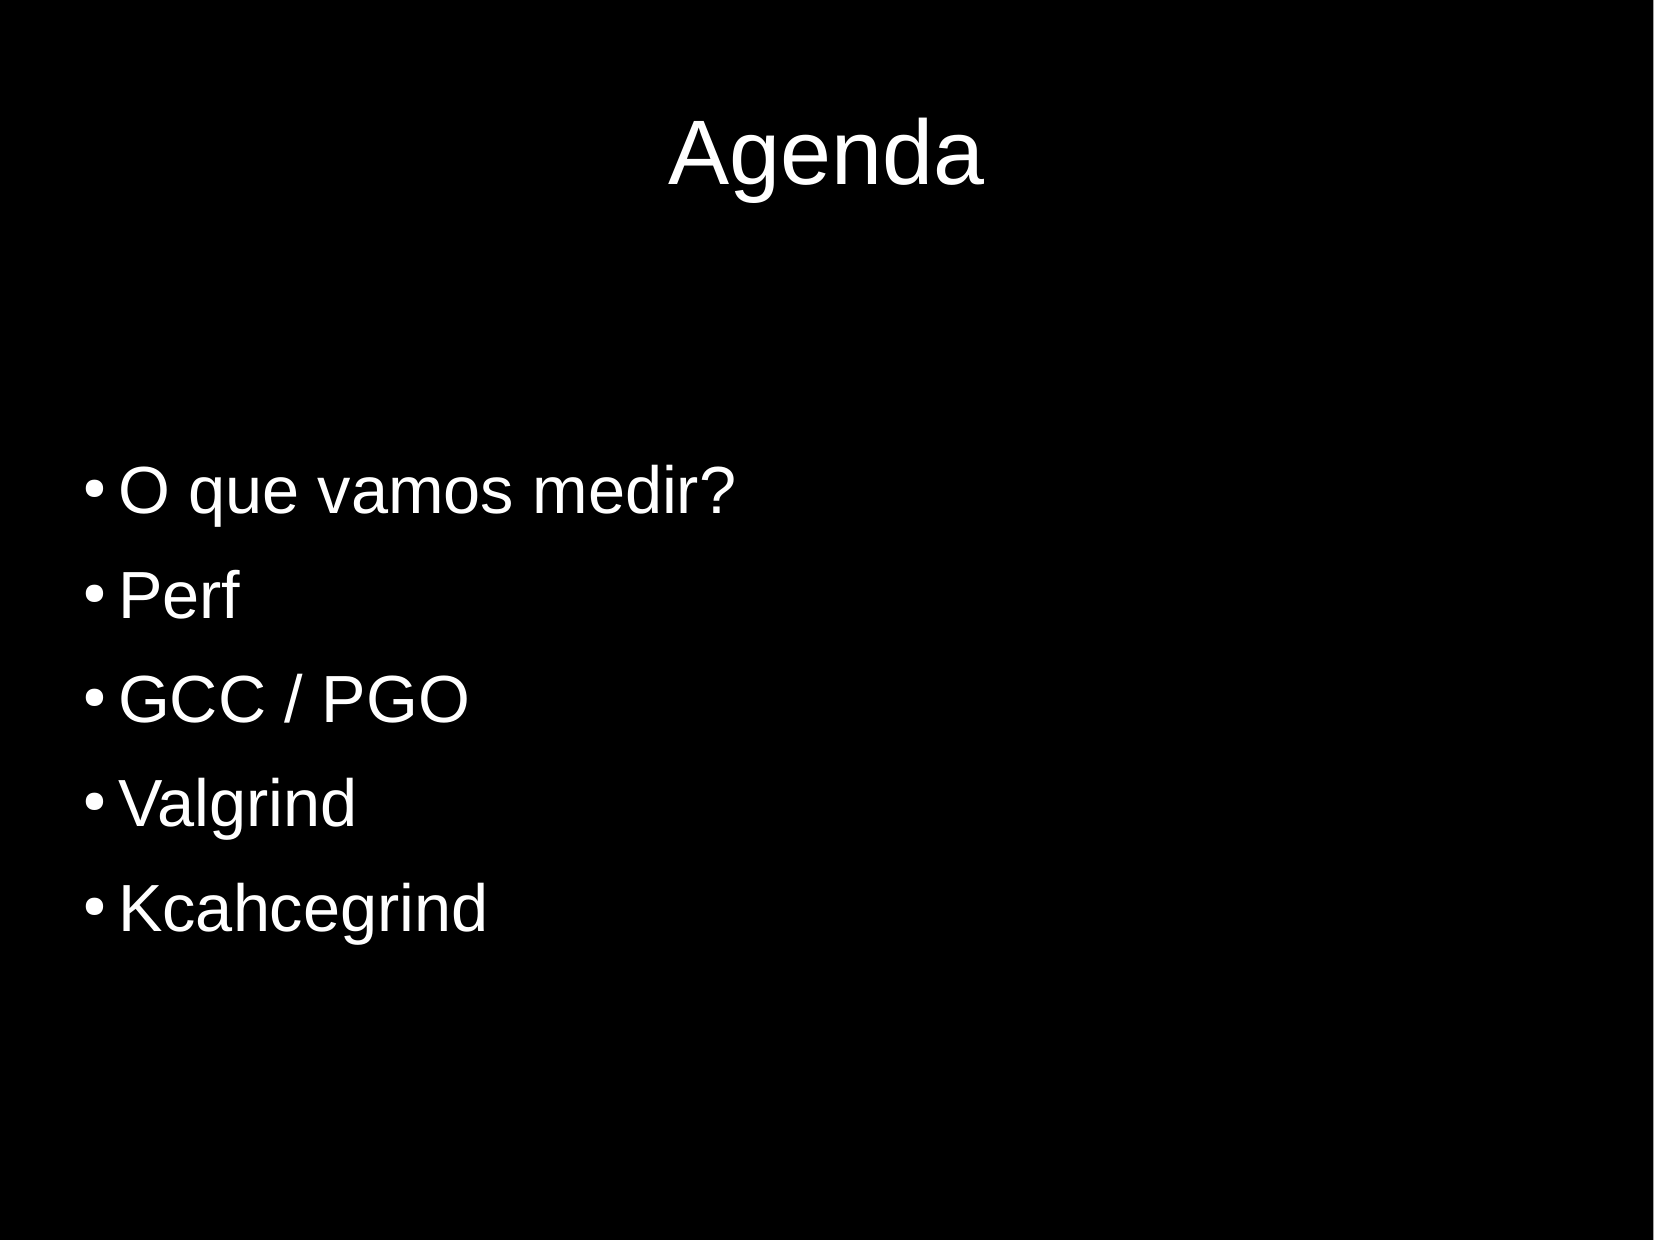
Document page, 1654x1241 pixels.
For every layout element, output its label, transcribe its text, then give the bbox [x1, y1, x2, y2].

title Agenda [82, 49, 1571, 257]
subtitle O que vamos medir? Perf GCC / PGO Valgrind Kcahcegrind [82, 290, 1571, 1109]
